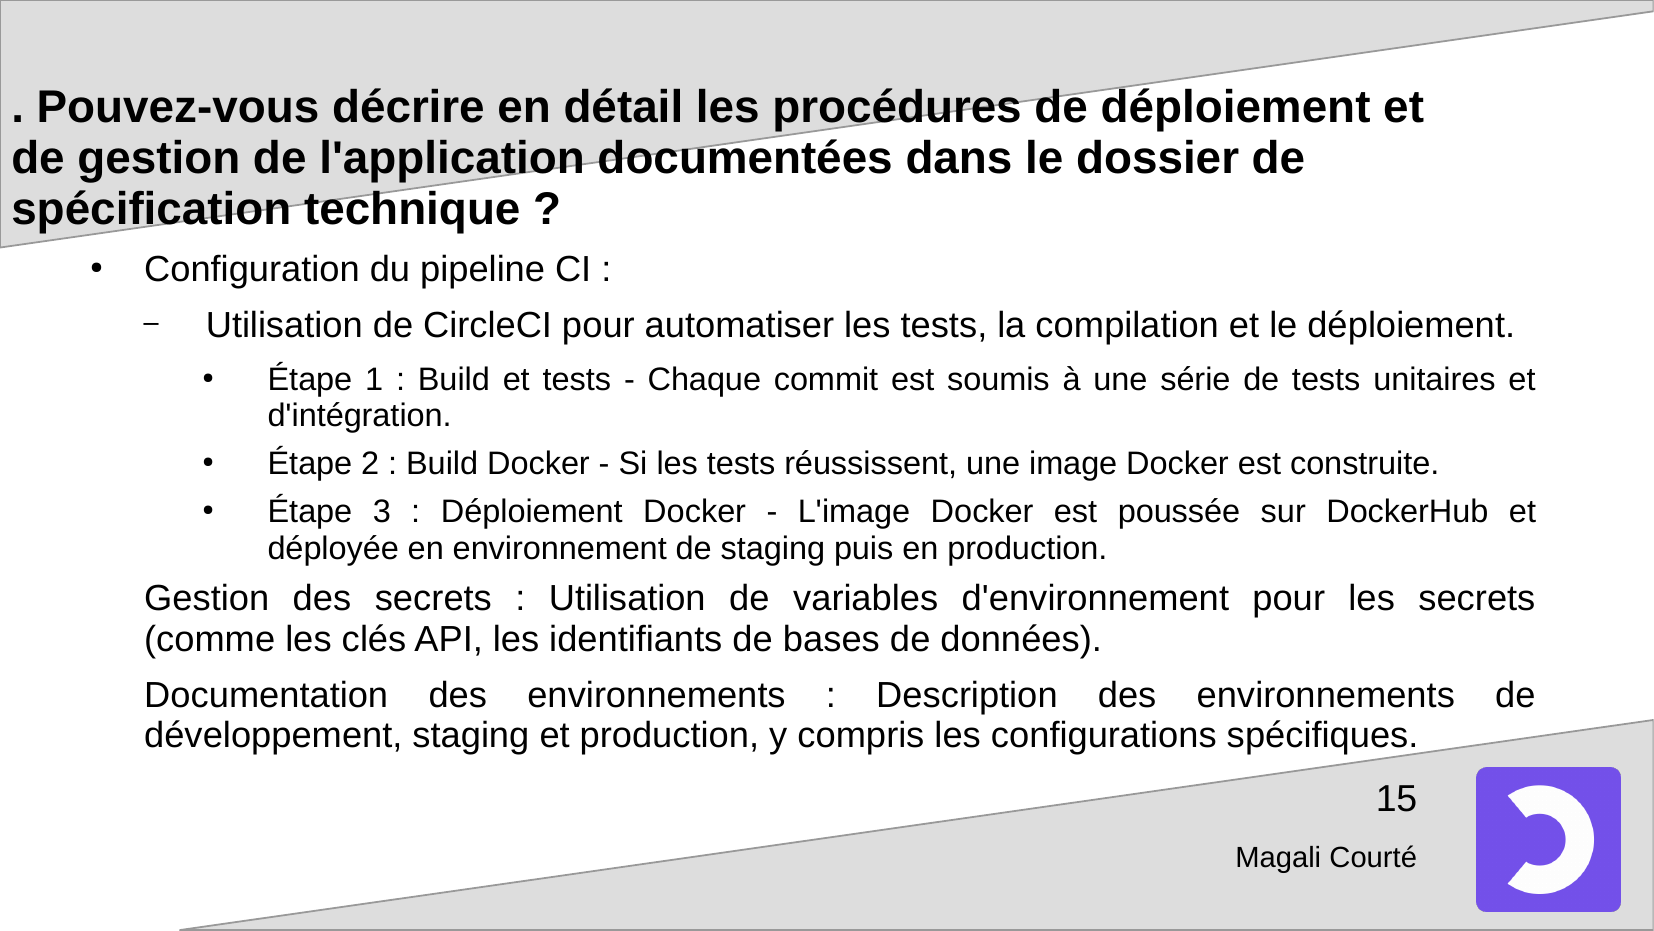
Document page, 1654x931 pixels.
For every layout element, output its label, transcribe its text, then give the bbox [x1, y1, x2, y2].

title . Pouvez-vous décrire en détail les procédures de déploiement et de gestion de l'application documentées dans le dossier de spécification technique ? [11, 79, 1488, 236]
list Configuration du pipeline CI : Utilisation de CircleCI pour automatiser les tests, la compilation et le déploiement. Étape 1 : Build et tests - Chaque commit est soumis à une série de tests unitaires et d'intégration. Étape 2 : Build Docker - Si les tests réussissent, une image Docker est construite. Étape 3 : Déploiement Docker - L'image Docker est poussée sur DockerHub et déployée en environnement de staging puis en production. Gestion des secrets : Utilisation de variables d'environnement pour les secrets (comme les clés API, les identifiants de bases de données). Documentation des environnements : Description des environnements de développement, staging et production, y compris les configurations spécifiques. [82, 248, 1538, 789]
picture [1476, 767, 1621, 912]
